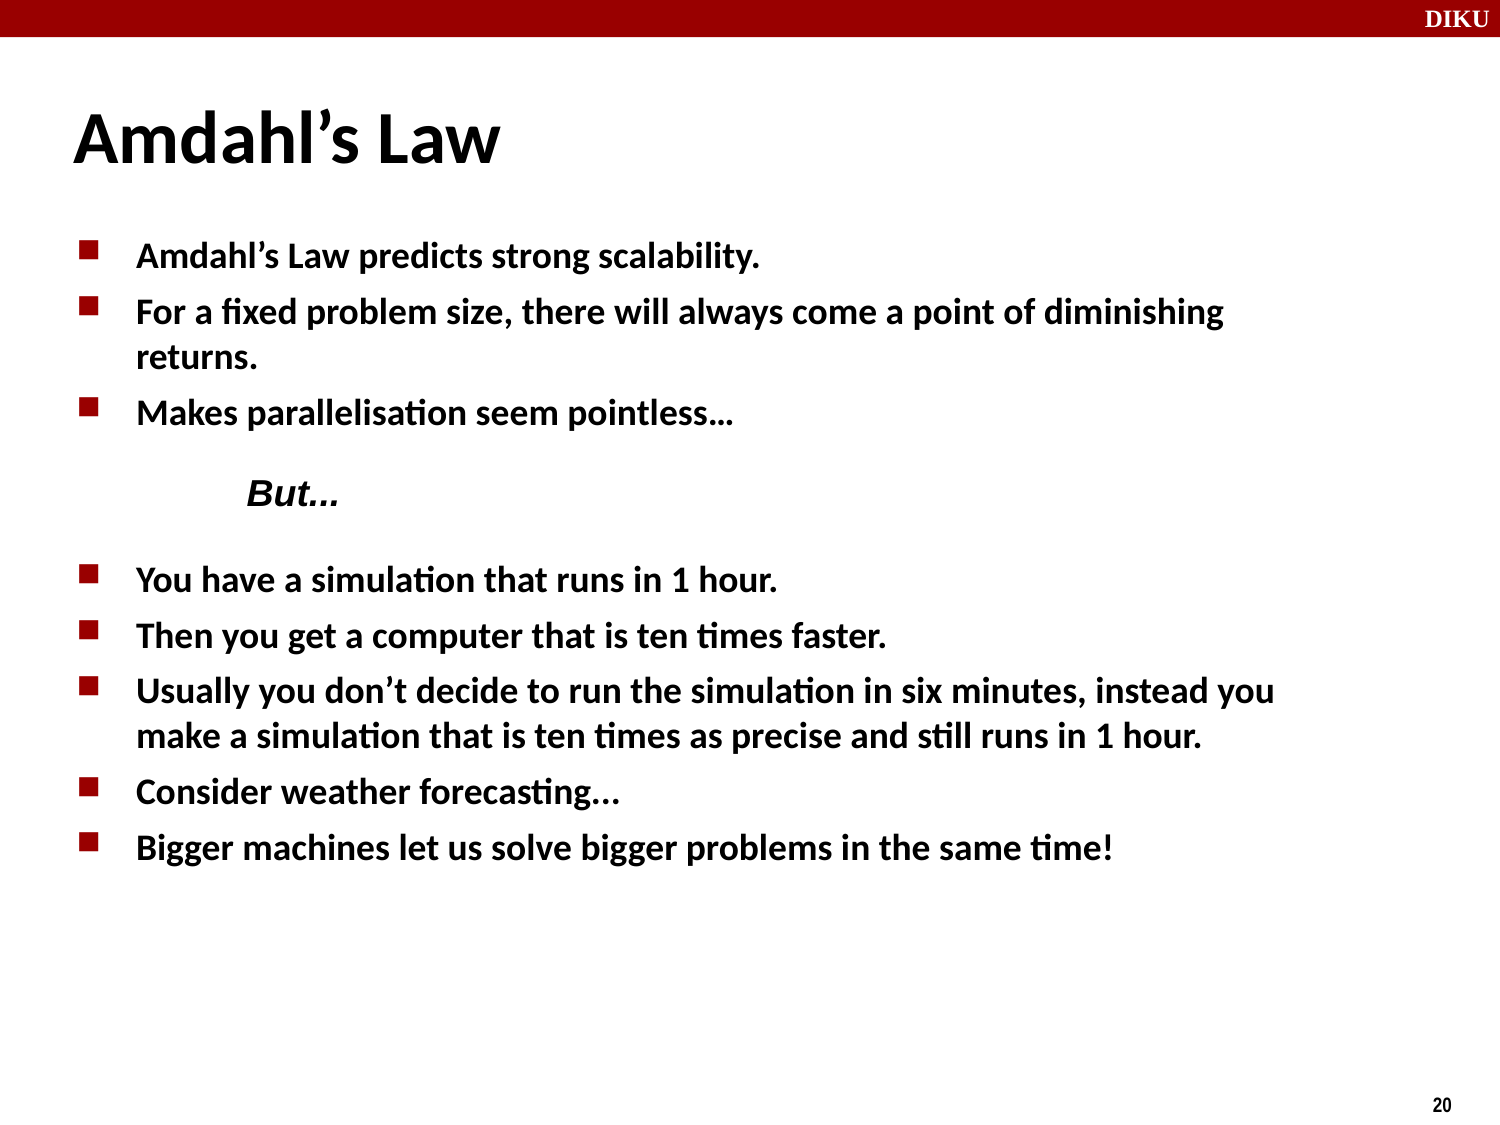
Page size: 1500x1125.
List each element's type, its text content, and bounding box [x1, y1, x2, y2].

text_box But... [231, 464, 652, 522]
text_box Amdahl’s Law [58, 71, 1304, 197]
text_box Amdahl’s Law predicts strong scalability. For a fixed problem size, there will always come a point of diminishing returns. Makes parallelisation seem pointless… You have a simulation that runs in 1 hour. Then you get a computer that is ten times faster. Usually you don’t decide to run the simulation in six minutes, instead you make a simulation that is ten times as precise and still runs in 1 hour. Consider weather forecasting... Bigger machines let us solve bigger problems in the same time! [65, 223, 1361, 1039]
